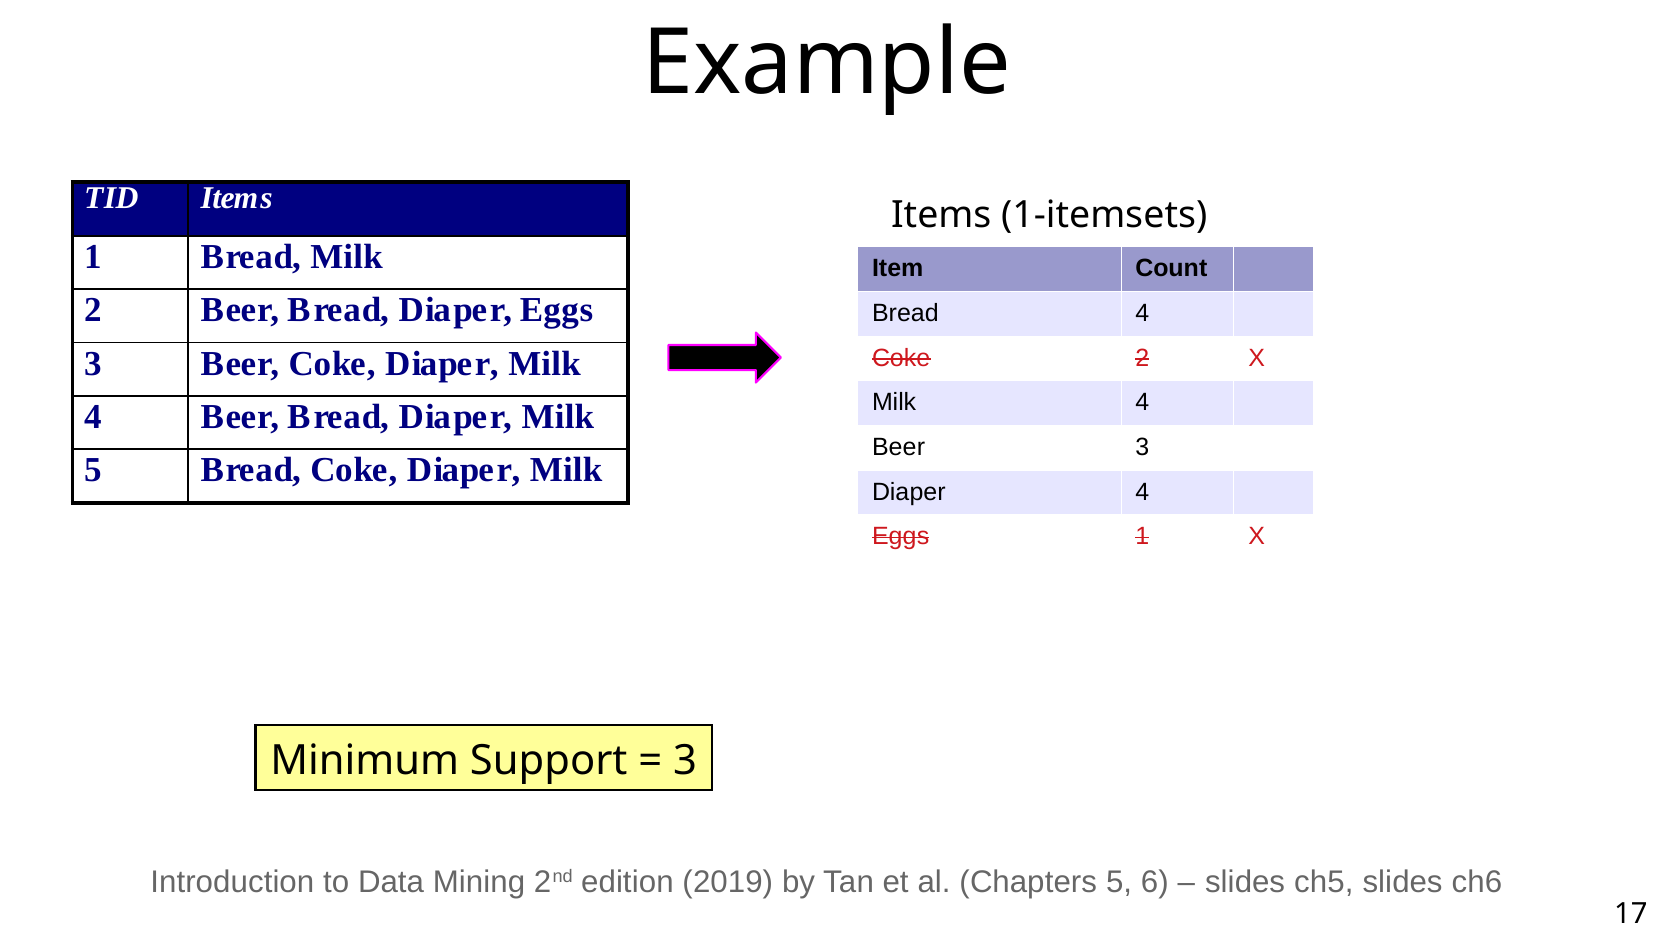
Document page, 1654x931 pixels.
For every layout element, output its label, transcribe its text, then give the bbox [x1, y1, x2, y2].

table_cell X [1234, 515, 1313, 558]
table_cell Bread [858, 292, 1121, 336]
table_cell 3 [1122, 426, 1233, 470]
title Example [82, 1, 1571, 115]
table_header [1234, 247, 1313, 291]
text_box Introduction to Data Mining 2nd edition (2019) by Tan et al. (Chapters 5, 6) – slides ch5, slides ch6 [7, 857, 1646, 916]
table_cell 4 [1122, 292, 1233, 336]
table_cell Milk [858, 381, 1121, 425]
table_cell X [1234, 337, 1313, 380]
table_cell [1234, 292, 1313, 336]
table_cell Eggs [858, 515, 1121, 558]
table_cell 4 [1122, 381, 1233, 425]
table_cell [1234, 471, 1313, 514]
table_cell 2 [1122, 337, 1233, 380]
table_cell Beer [858, 426, 1121, 470]
table_cell 1 [1122, 515, 1233, 558]
table_cell Diaper [858, 471, 1121, 514]
text_box Items (1-itemsets) [876, 182, 1223, 243]
picture [55, 180, 642, 533]
table_cell [1234, 426, 1313, 470]
table_header Count [1122, 247, 1233, 291]
text_box [668, 332, 781, 383]
table_cell [1234, 381, 1313, 425]
text_box Minimum Support = 3 [255, 725, 712, 790]
table_header Item [858, 247, 1121, 291]
table_cell Coke [858, 337, 1121, 380]
table_cell 4 [1122, 471, 1233, 514]
